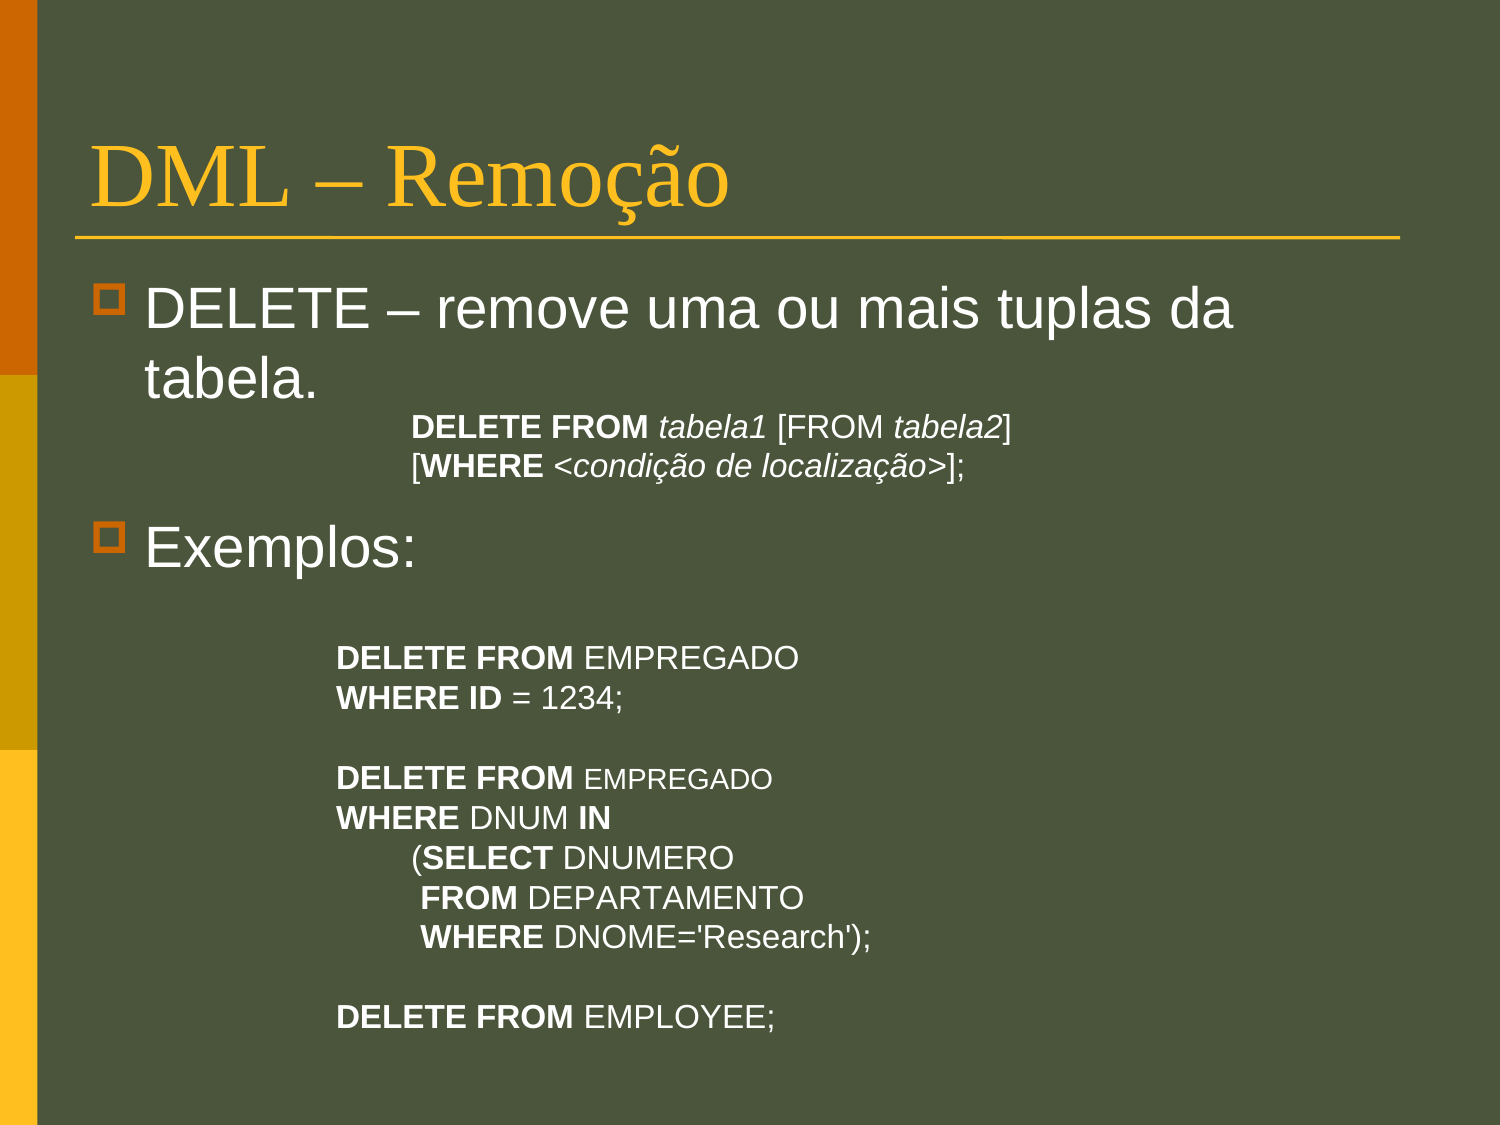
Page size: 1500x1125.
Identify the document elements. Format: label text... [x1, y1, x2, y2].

list DELETE – remove uma ou mais tuplas da tabela. Exemplos: [75, 262, 1426, 1006]
title DML – Remoção [75, 45, 1426, 233]
text_box DELETE FROM EMPREGADO WHERE ID = 1234; DELETE FROM EMPREGADO WHERE DNUM IN (SELECT DNUMERO FROM DEPARTAMENTO WHERE DNOME='Research'); DELETE FROM EMPLOYEE; [321, 628, 1117, 1044]
text_box DELETE FROM tabela1 [FROM tabela2] [WHERE <condição de localização>]; [396, 397, 1027, 493]
